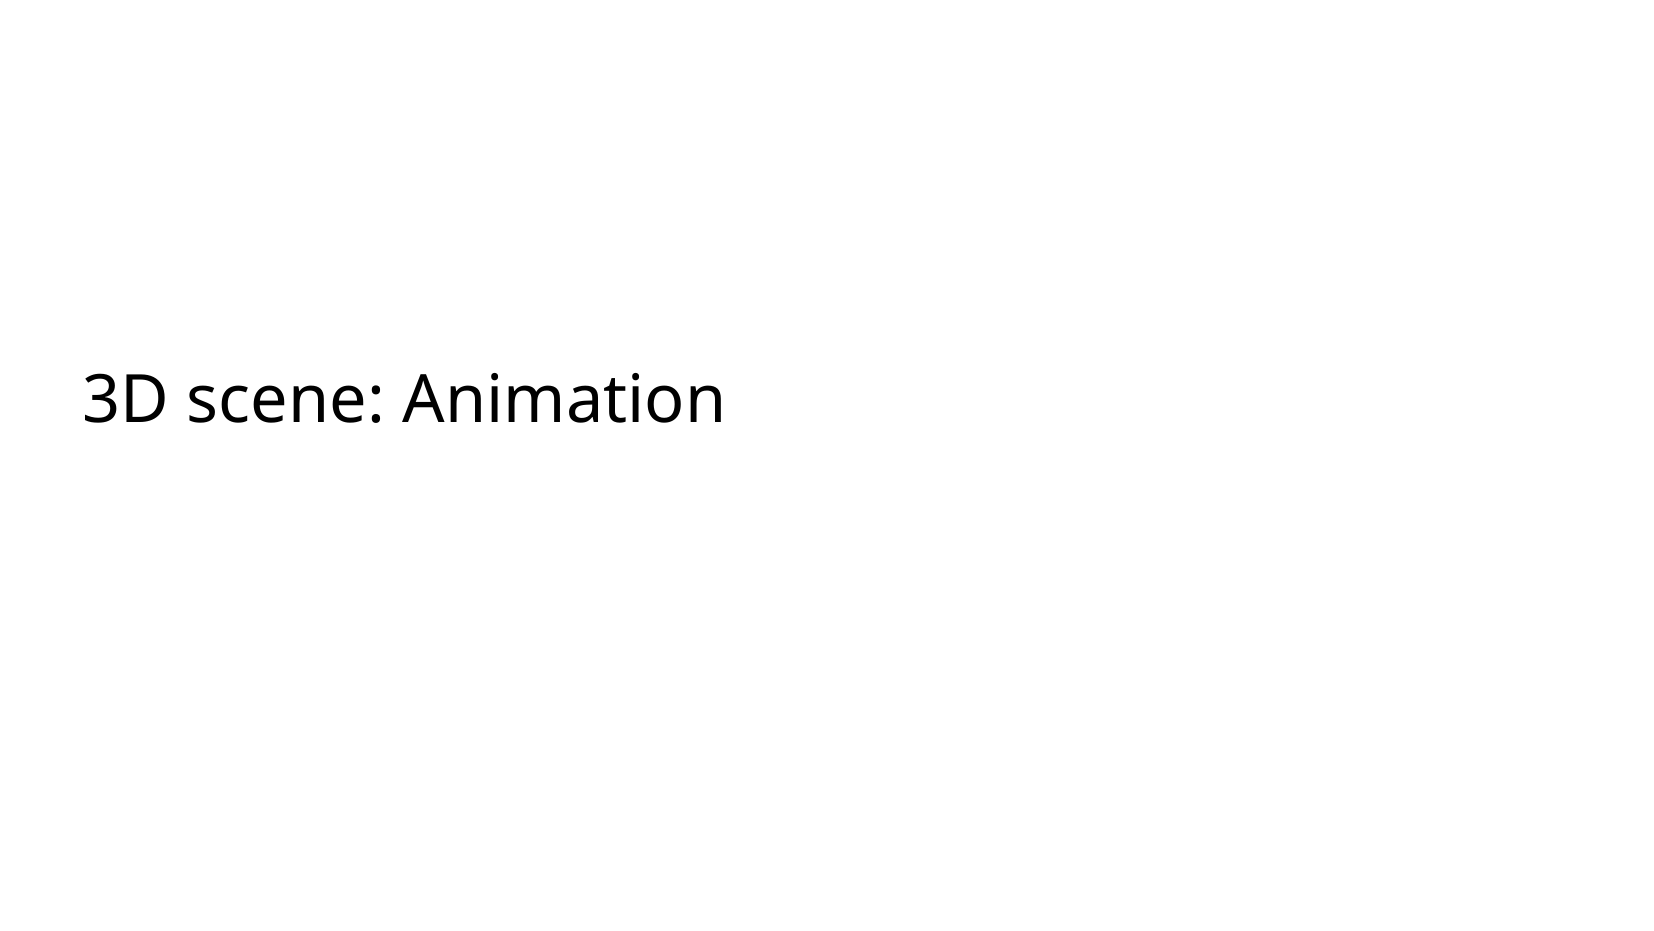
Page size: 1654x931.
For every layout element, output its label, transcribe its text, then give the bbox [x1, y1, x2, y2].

subtitle 3D scene: Animation [82, 37, 1571, 757]
